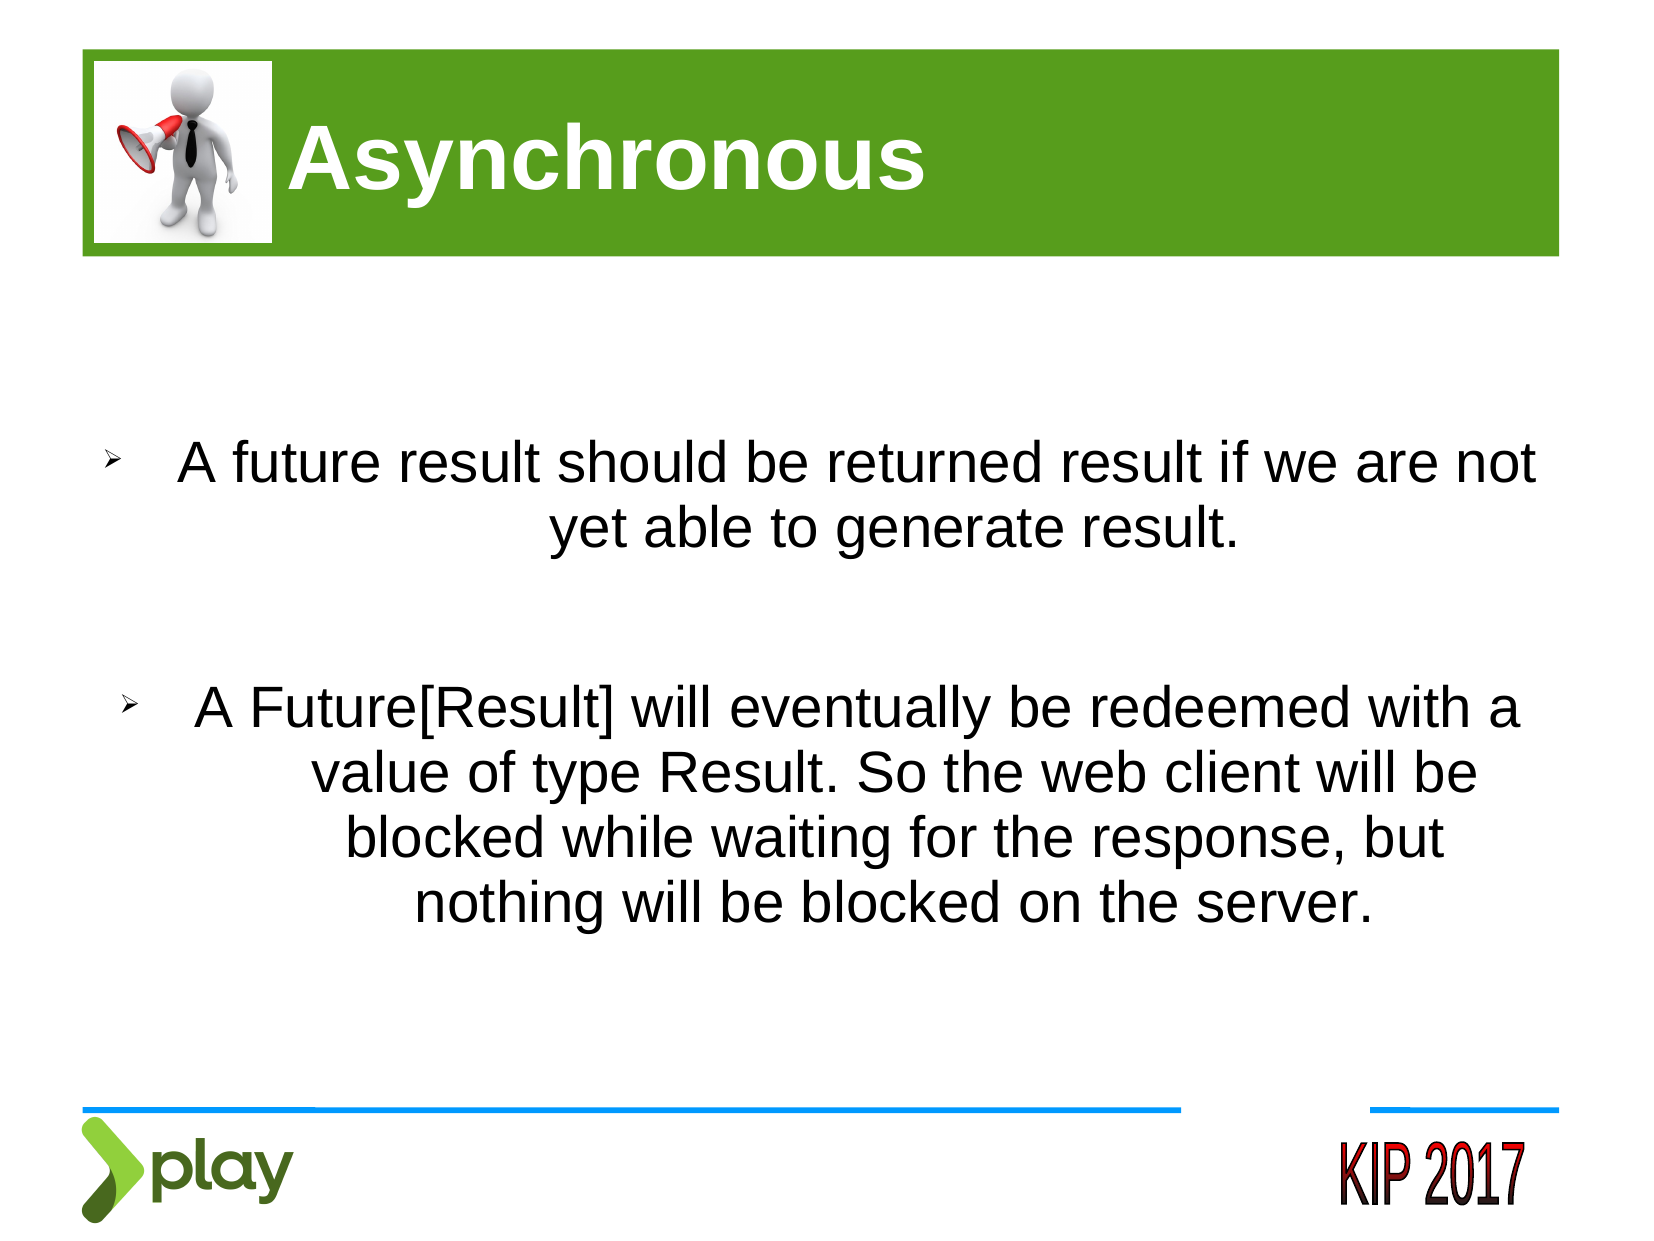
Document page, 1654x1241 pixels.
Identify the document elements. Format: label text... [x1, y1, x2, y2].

picture [68, 1111, 302, 1229]
text_box A future result should be returned result if we are not yet able to generate result. A Future[Result] will eventually be redeemed with a value of type Result. So the web client will be blocked while waiting for the response, but nothing will be blocked on the server. [82, 299, 1560, 1065]
picture [94, 61, 272, 243]
title Asynchronous [82, 49, 1560, 257]
